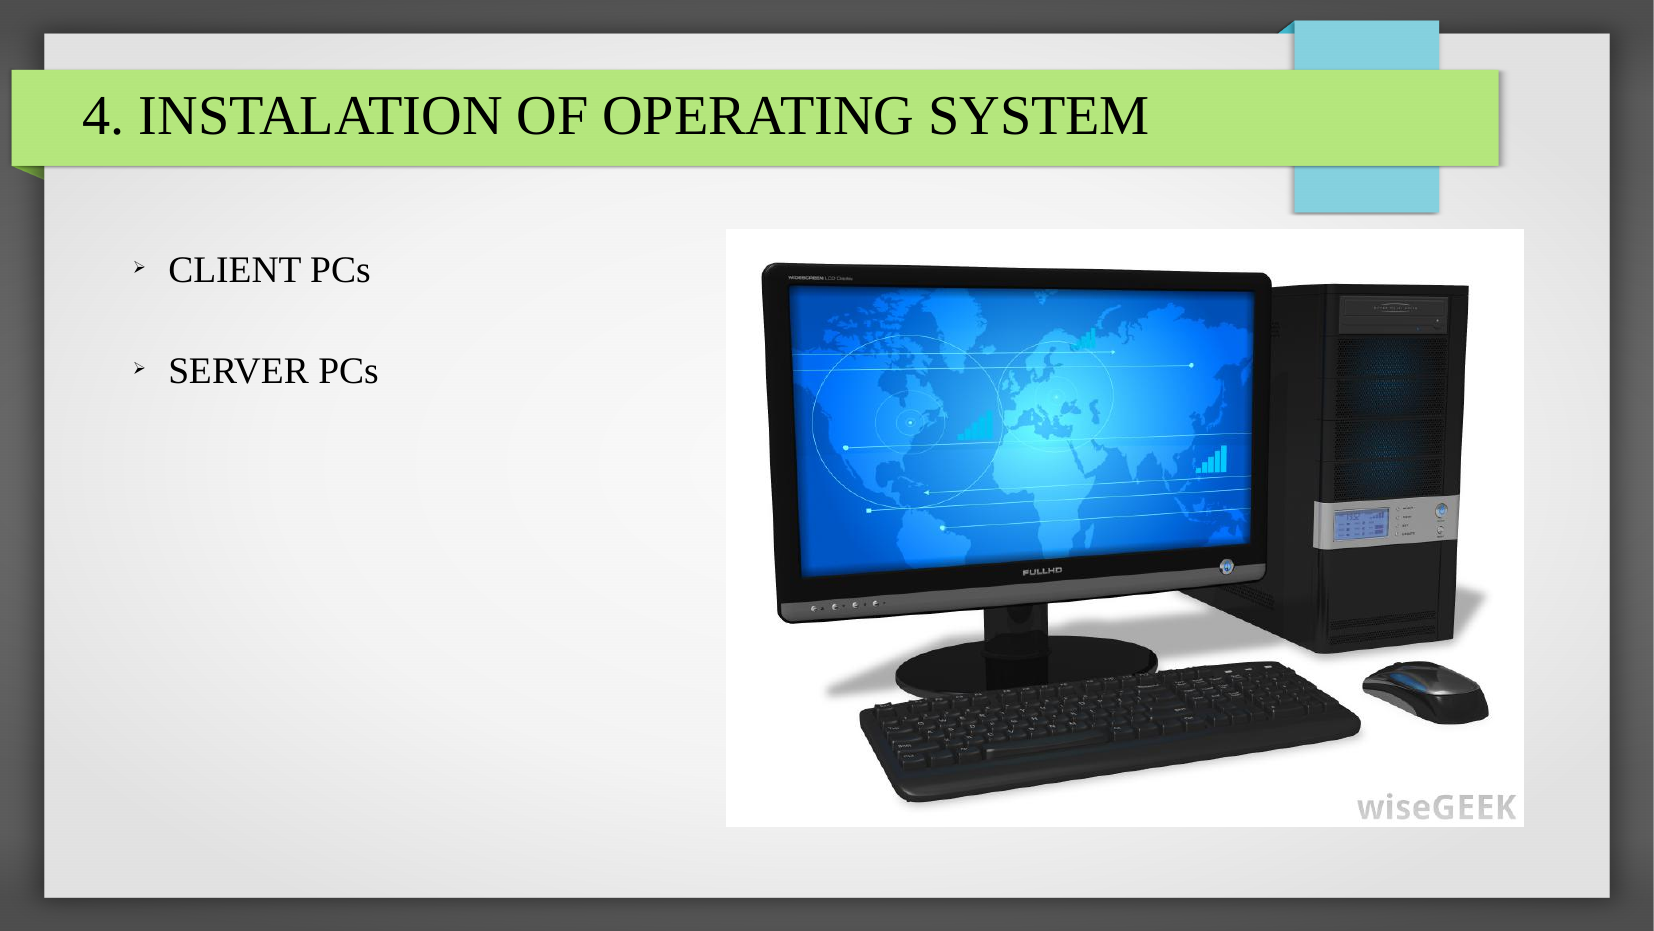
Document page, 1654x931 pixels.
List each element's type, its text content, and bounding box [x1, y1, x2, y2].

title 4. INSTALATION OF OPERATING SYSTEM [82, 70, 1264, 160]
text_box CLIENT PCs SERVER PCs [118, 242, 394, 400]
picture [0, 0, 1654, 931]
